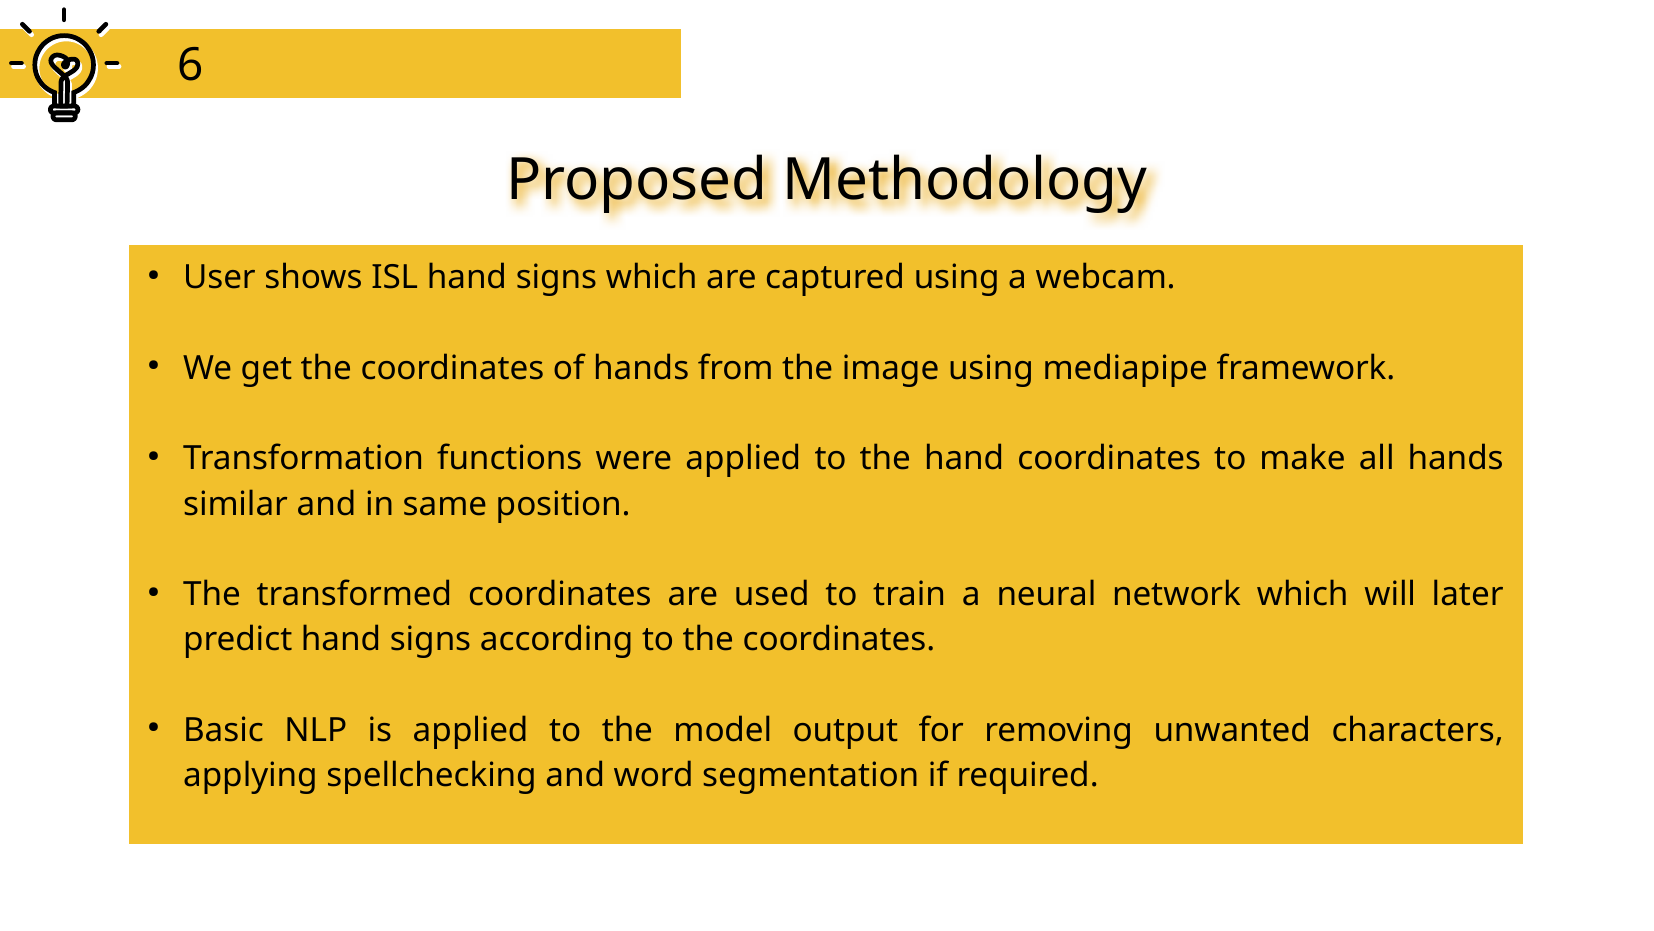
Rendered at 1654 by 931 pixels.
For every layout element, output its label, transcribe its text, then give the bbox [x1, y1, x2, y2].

title 6 [177, 29, 623, 97]
title Proposed Methodology [147, 118, 1506, 237]
text_box User shows ISL hand signs which are captured using a webcam. We get the coordinates of hands from the image using mediapipe framework. Transformation functions were applied to the hand coordinates to make all hands similar and in same position. The transformed coordinates are used to train a neural network which will later predict hand signs according to the coordinates. Basic NLP is applied to the model output for removing unwanted characters, applying spellchecking and word segmentation if required. [147, 251, 1506, 753]
